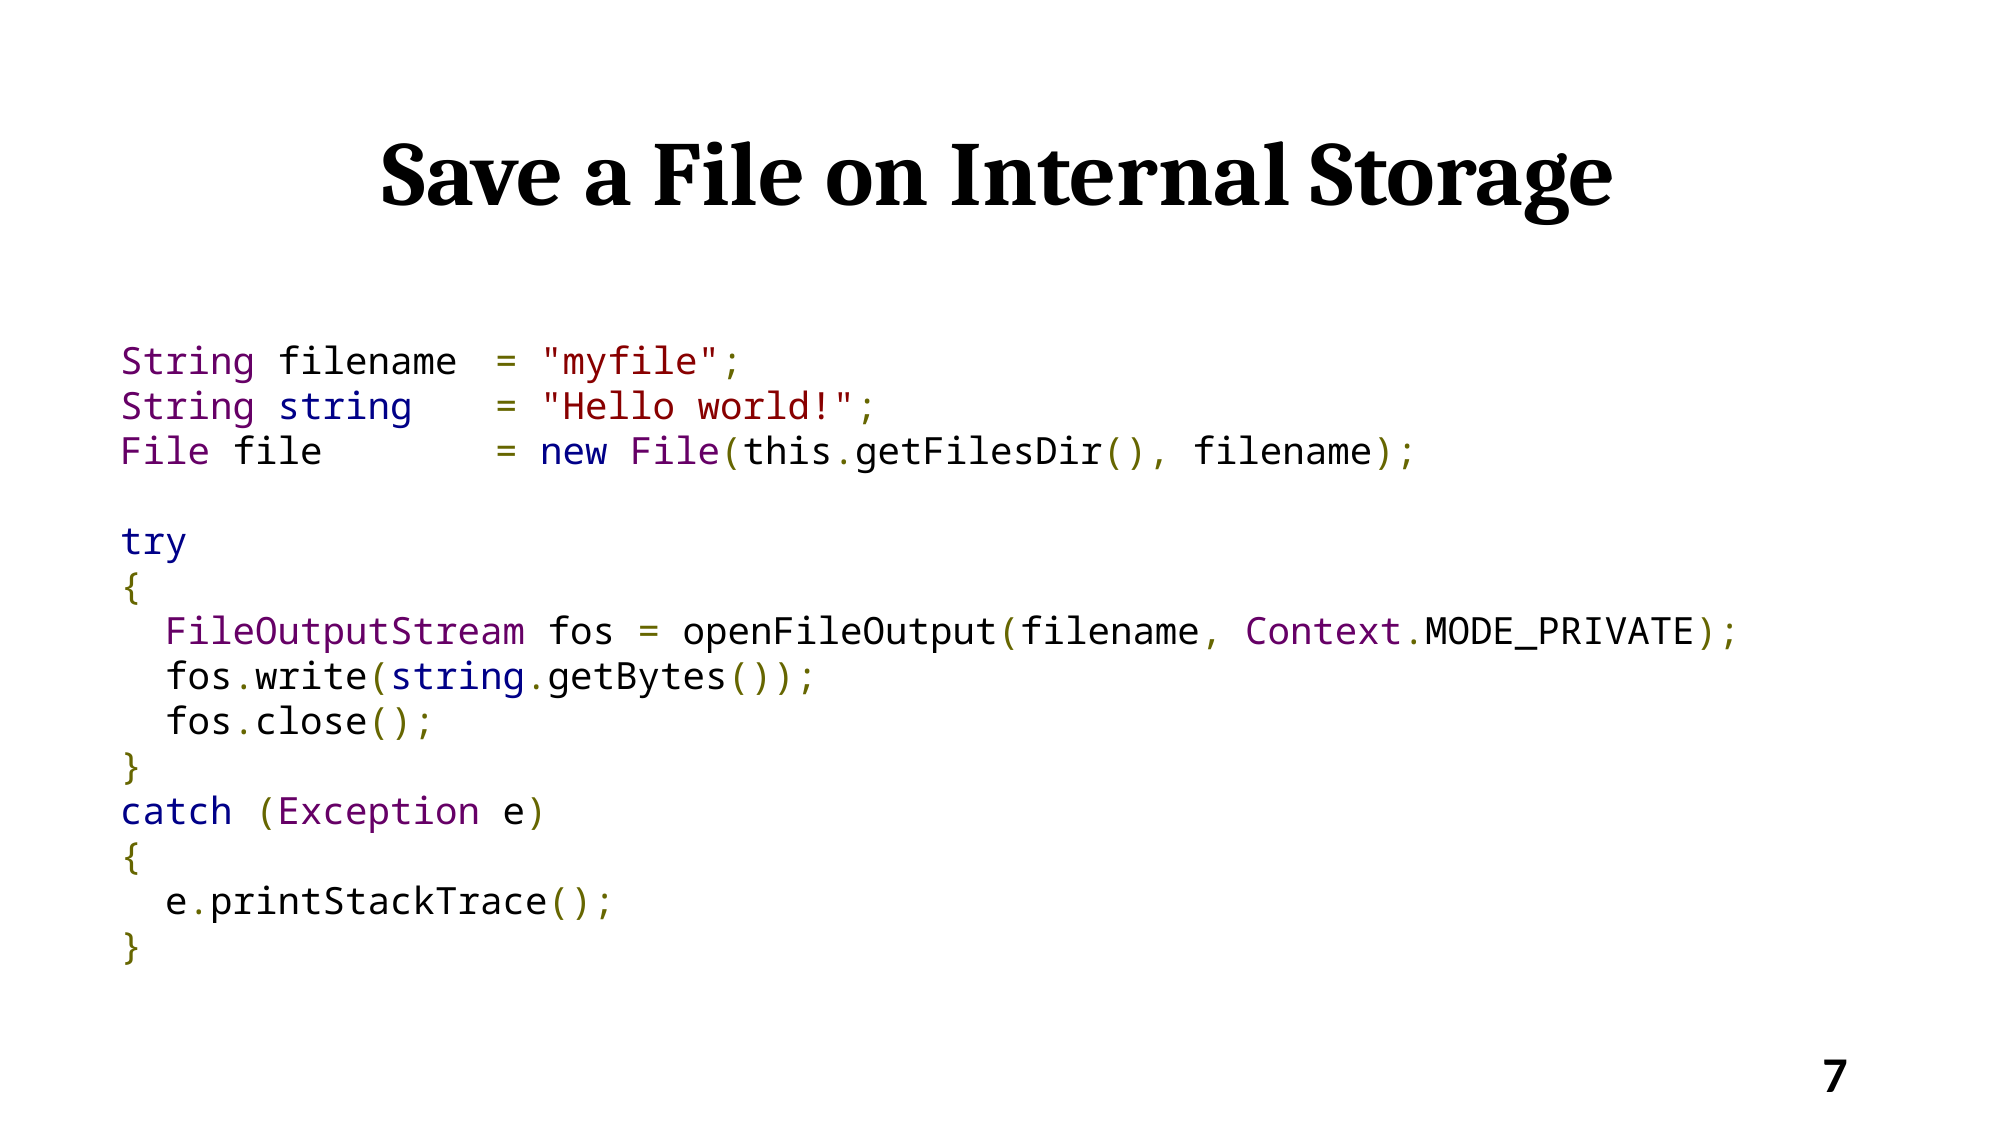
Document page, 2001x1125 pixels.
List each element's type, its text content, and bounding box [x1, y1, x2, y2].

slide_number <number> [1412, 1042, 1863, 1103]
title Save a File on Internal Storage [137, 59, 1863, 278]
text_box String filename = "myfile"; String string = "Hello world!"; File file = new File(this.getFilesDir(), filename); try { FileOutputStream fos = openFileOutput(filename, Context.MODE_PRIVATE); fos.write(string.getBytes()); fos.close(); } catch (Exception e) { e.printStackTrace(); } [120, 337, 1966, 994]
